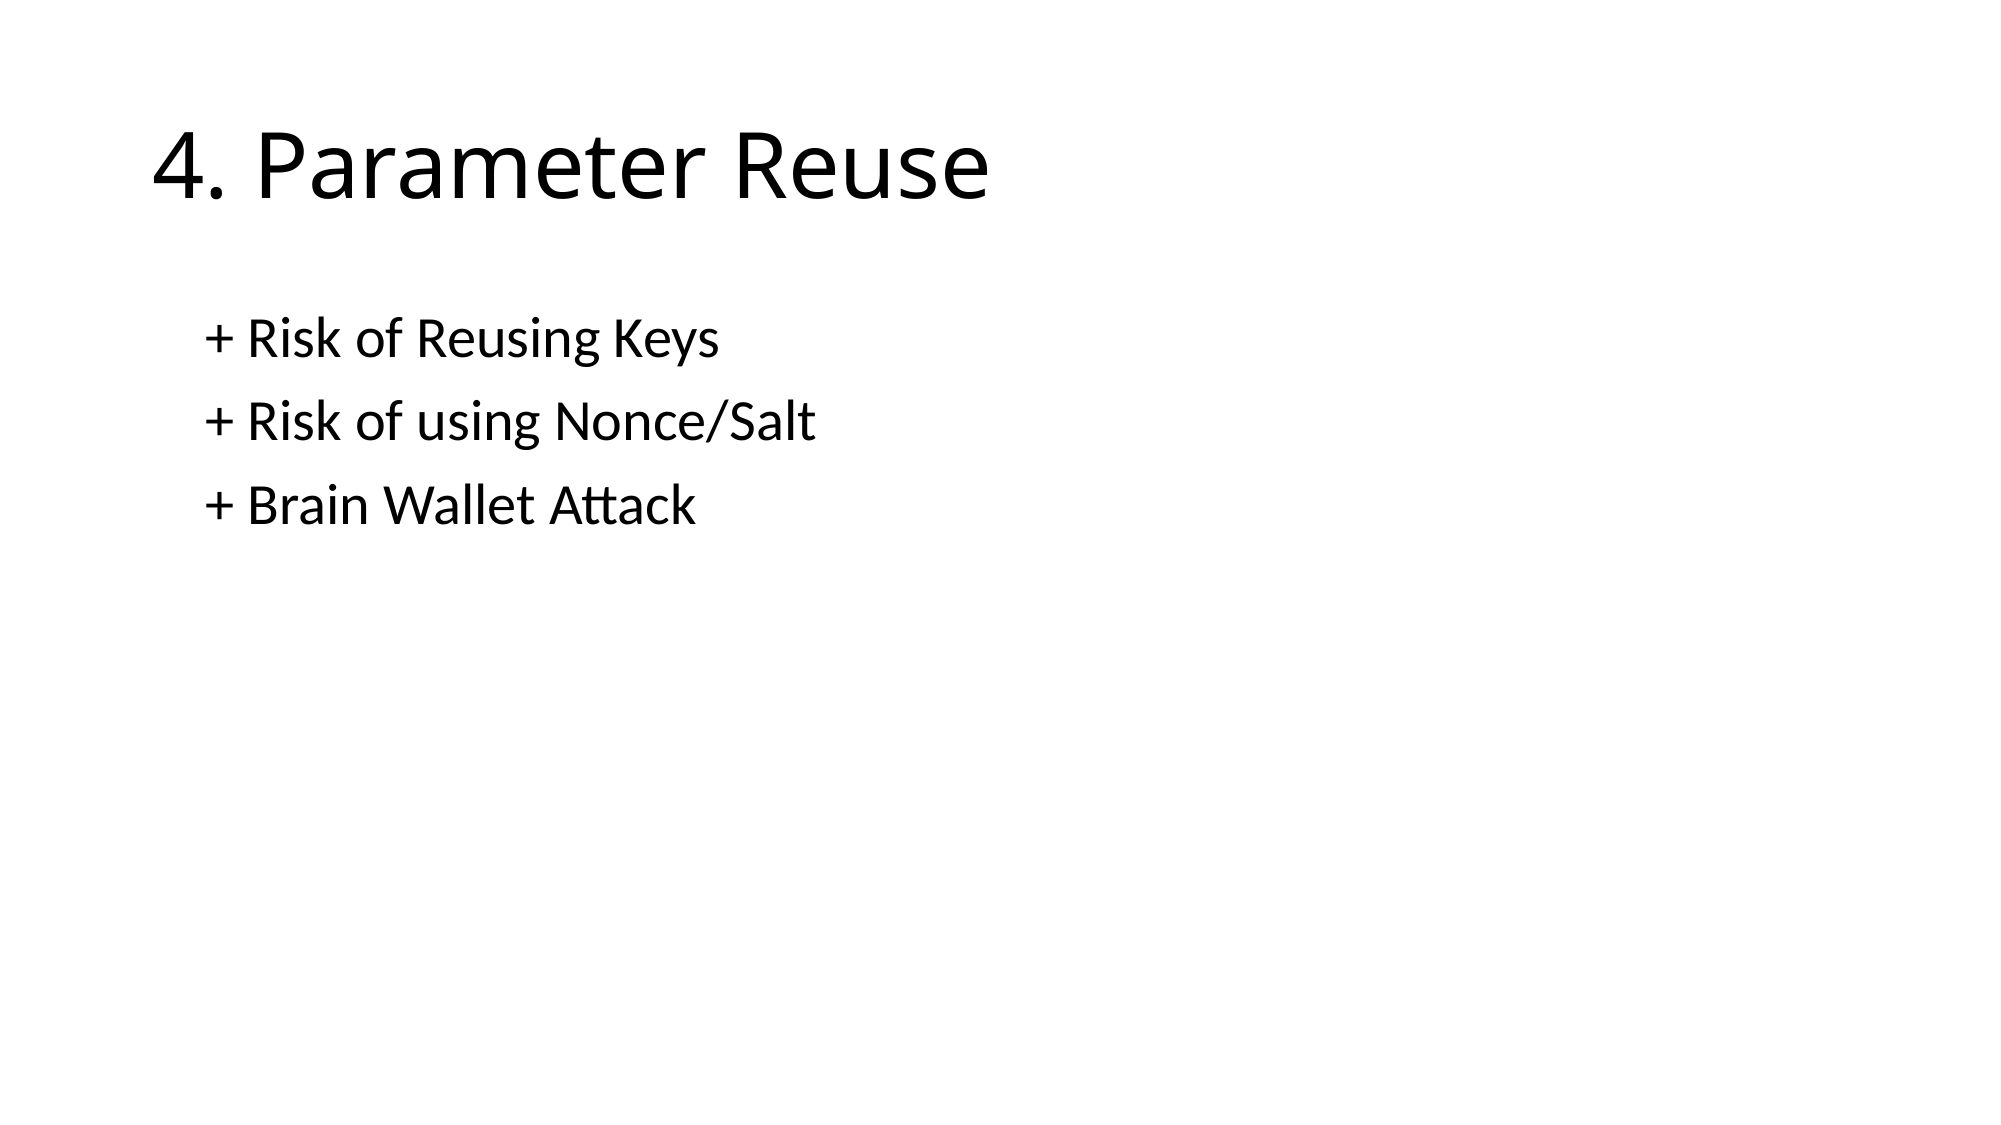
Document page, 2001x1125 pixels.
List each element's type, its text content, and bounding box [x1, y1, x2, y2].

title 4. Parameter Reuse [137, 59, 1863, 278]
list + Risk of Reusing Keys + Risk of using Nonce/Salt + Brain Wallet Attack [137, 299, 1863, 1014]
